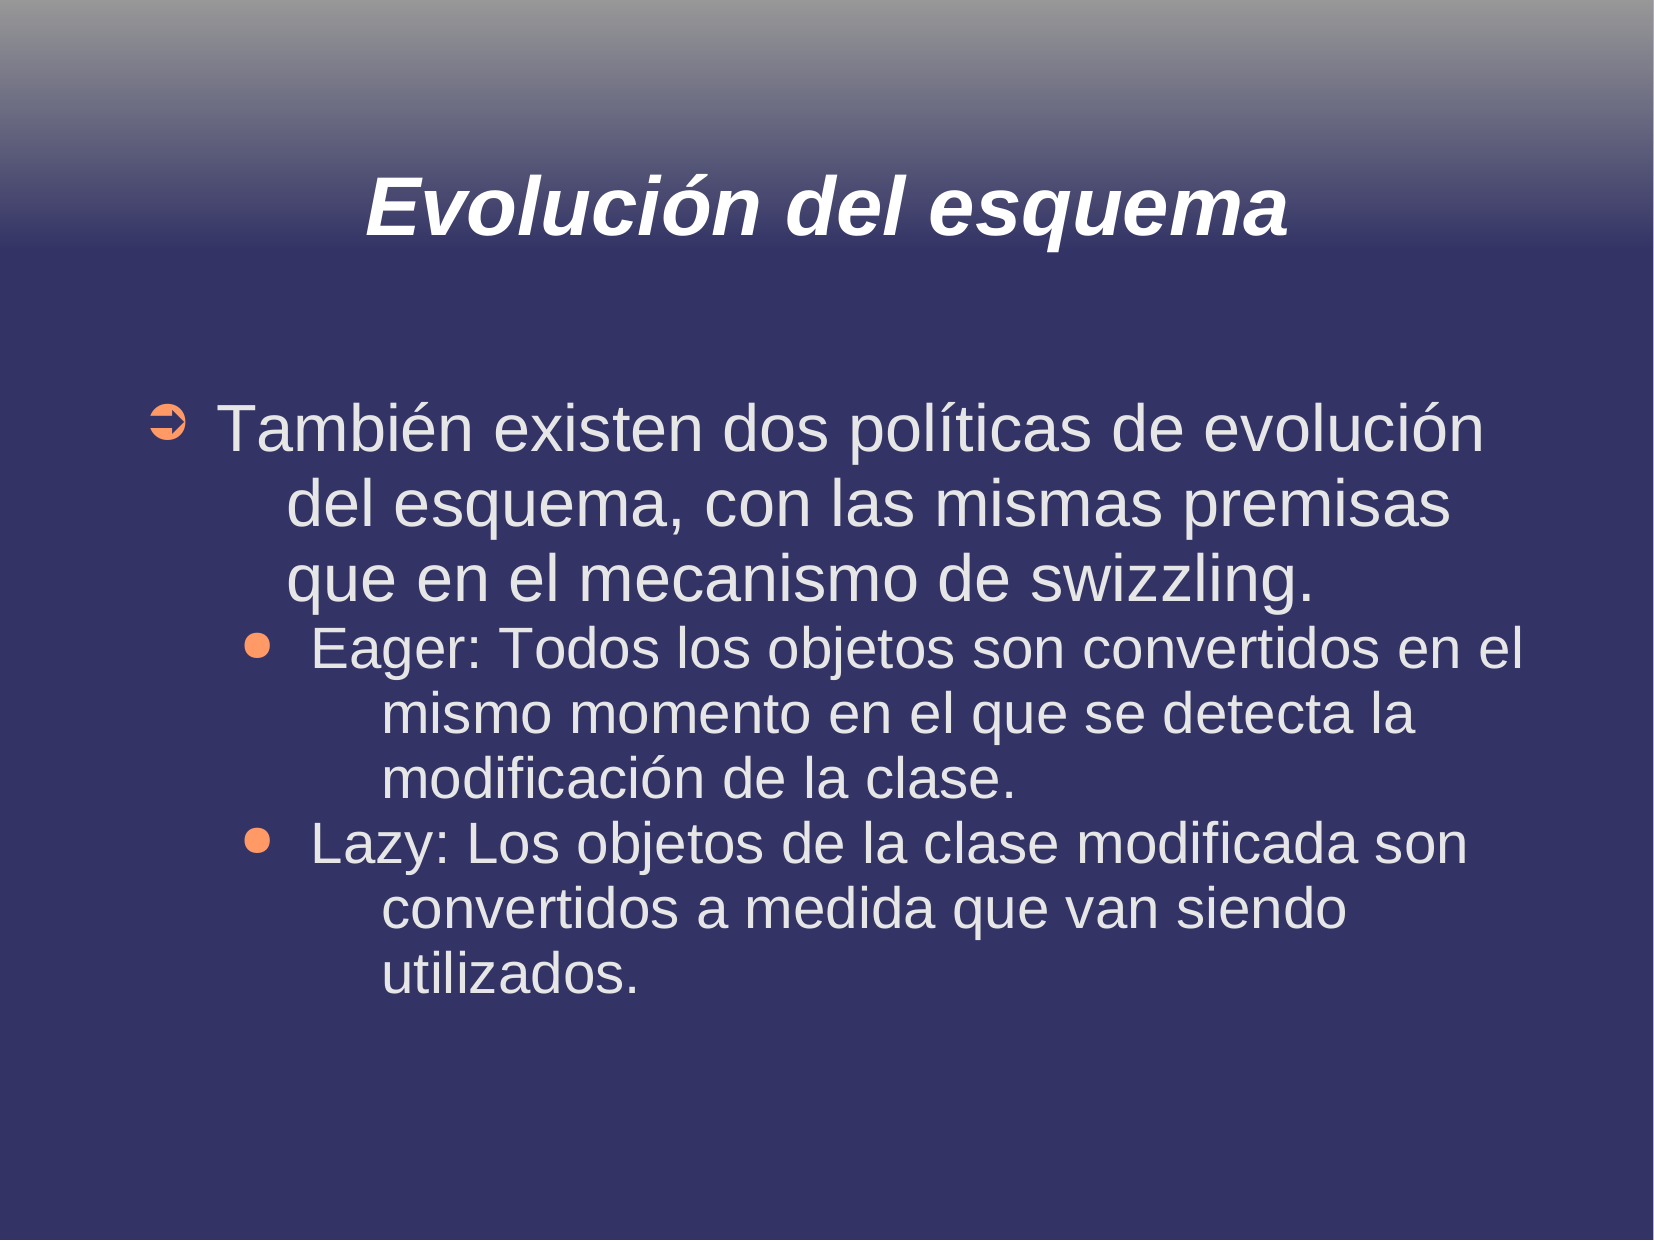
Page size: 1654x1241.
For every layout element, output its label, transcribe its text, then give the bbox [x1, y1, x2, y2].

list También existen dos políticas de evolución del esquema, con las mismas premisas que en el mecanismo de swizzling. Eager: Todos los objetos son convertidos en el mismo momento en el que se detecta la modificación de la clase. Lazy: Los objetos de la clase modificada son convertidos a medida que van siendo utilizados. [121, 391, 1534, 989]
title Evolución del esquema [121, 102, 1534, 311]
